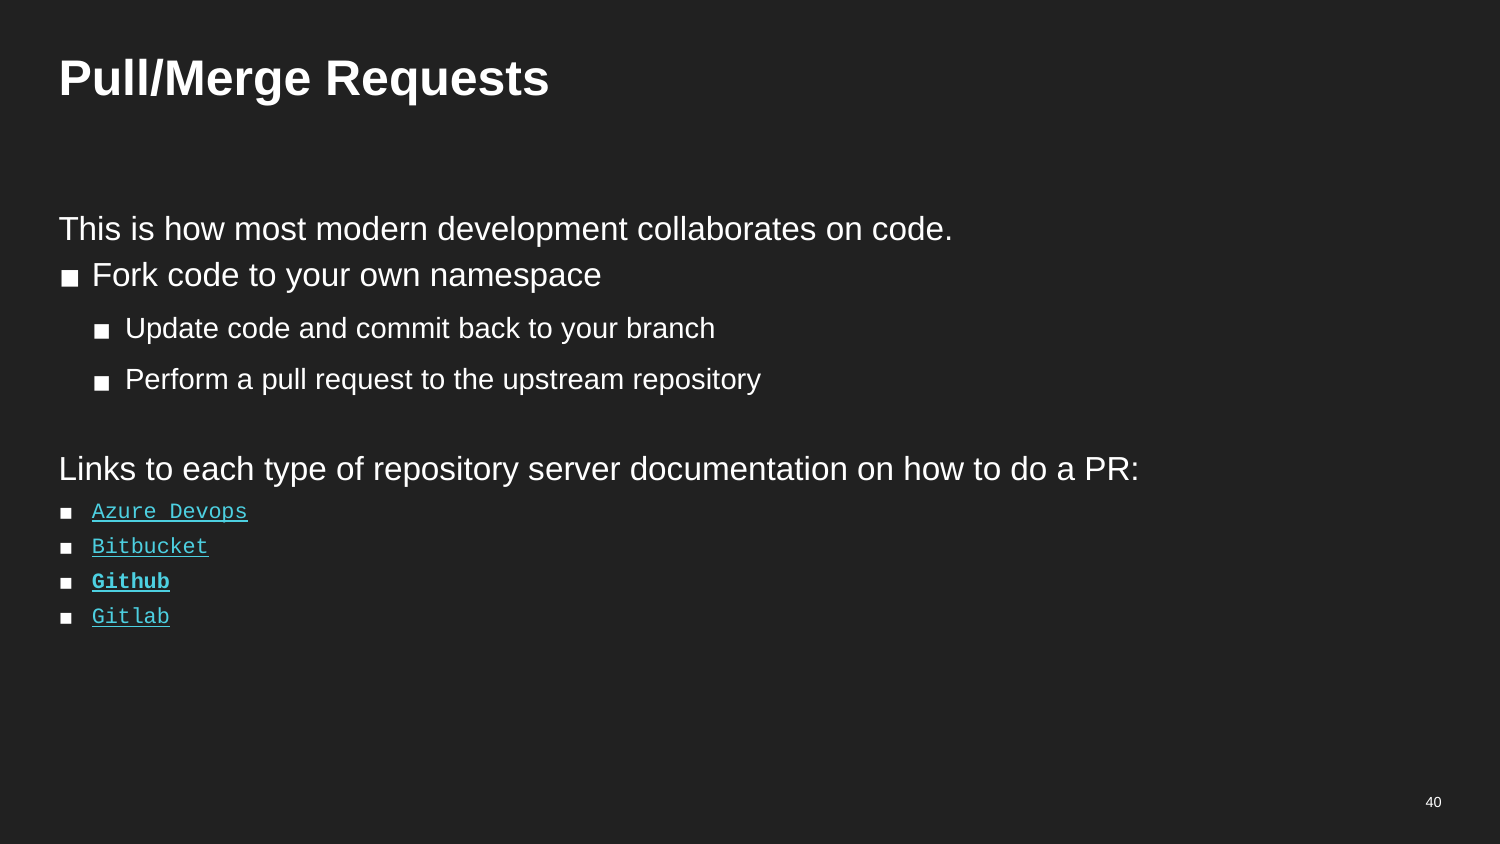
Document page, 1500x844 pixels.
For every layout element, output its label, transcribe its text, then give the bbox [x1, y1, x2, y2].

slide_number 1 [1392, 793, 1442, 815]
list This is how most modern development collaborates on code. Fork code to your own namespace Update code and commit back to your branch Perform a pull request to the upstream repository Links to each type of repository server documentation on how to do a PR: Azure Devops Bitbucket Github Gitlab [58, 161, 1442, 754]
title Pull/Merge Requests [58, 36, 1442, 130]
